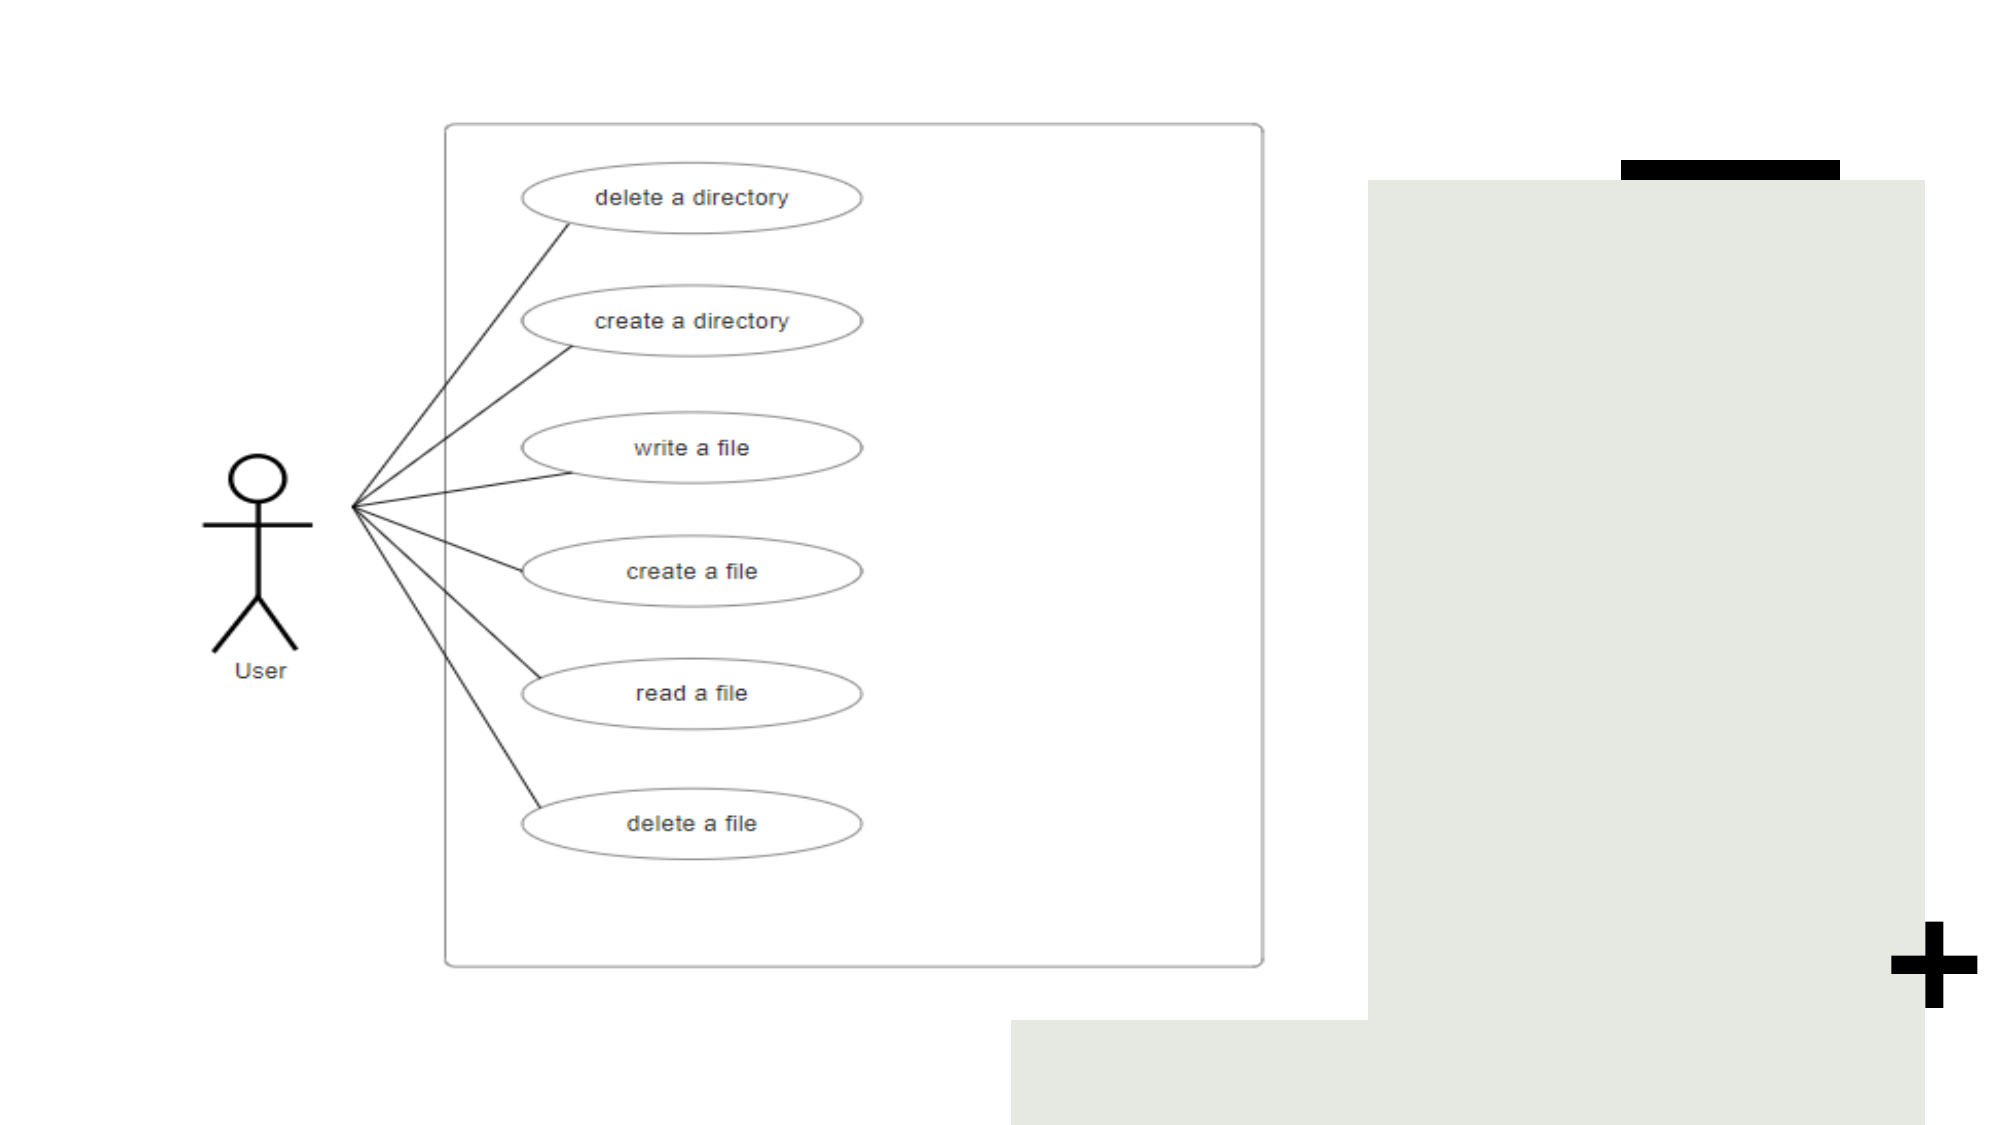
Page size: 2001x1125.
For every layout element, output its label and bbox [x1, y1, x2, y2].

picture [87, 63, 1368, 1020]
